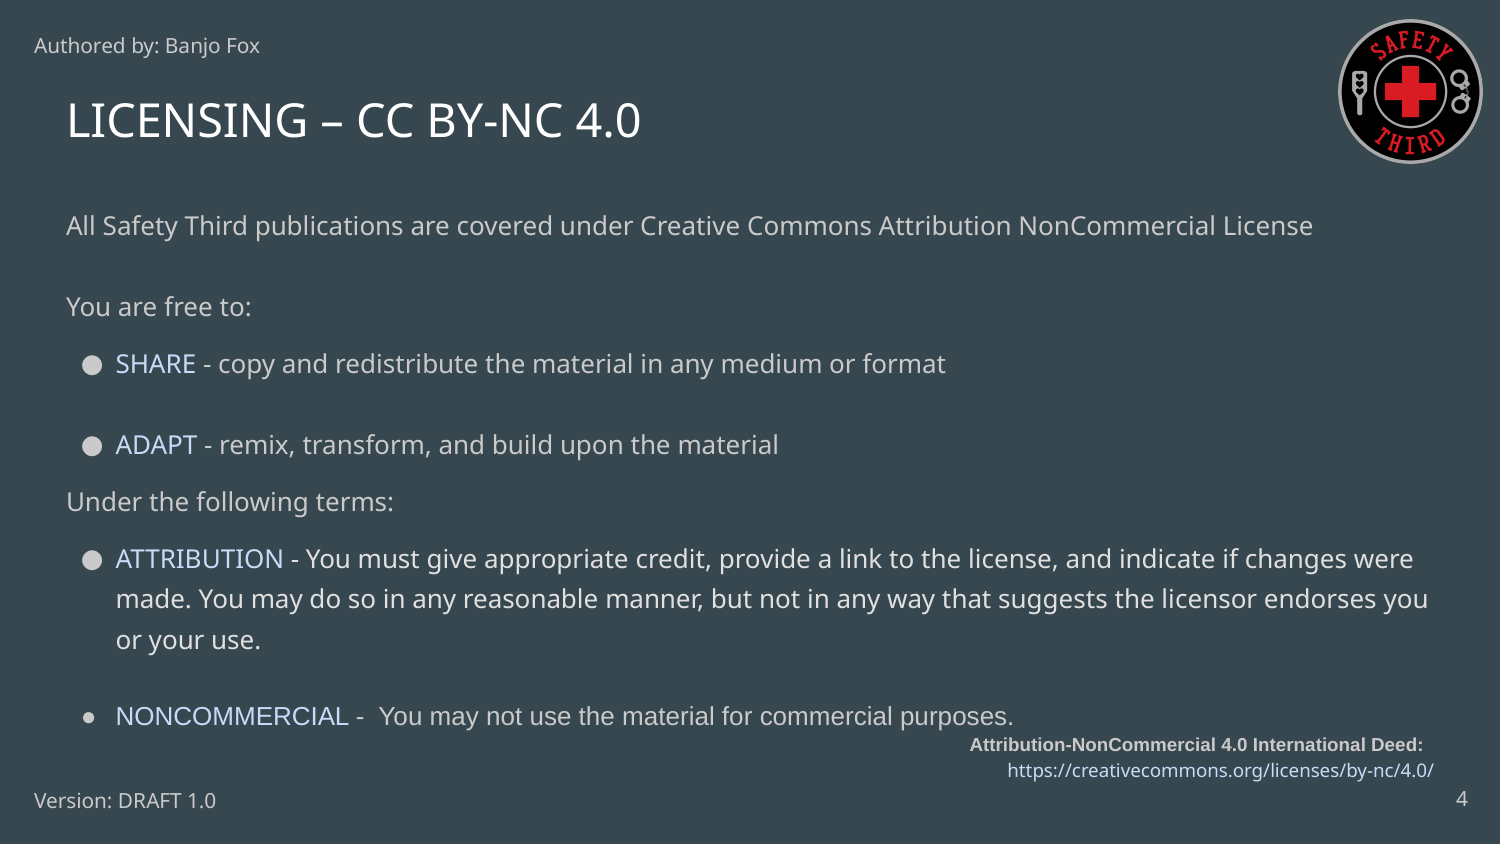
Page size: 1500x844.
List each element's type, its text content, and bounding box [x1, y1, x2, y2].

text_box Attribution-NonCommercial 4.0 International Deed: https://creativecommons.org/licenses/by-nc/4.0/ [857, 714, 1449, 796]
slide_number <number> [1392, 767, 1483, 833]
list All Safety Third publications are covered under Creative Commons Attribution NonCommercial License You are free to: SHARE - copy and redistribute the material in any medium or format ADAPT - remix, transform, and build upon the material Under the following terms: ATTRIBUTION - You must give appropriate credit, provide a link to the license, and indicate if changes were made. You may do so in any reasonable manner, but not in any way that suggests the licensor endorses you or your use. NONCOMMERCIAL - You may not use the material for commercial purposes. [51, 187, 1449, 748]
title LICENSING – CC BY-NC 4.0 [51, 72, 1319, 167]
picture [1338, 19, 1483, 164]
